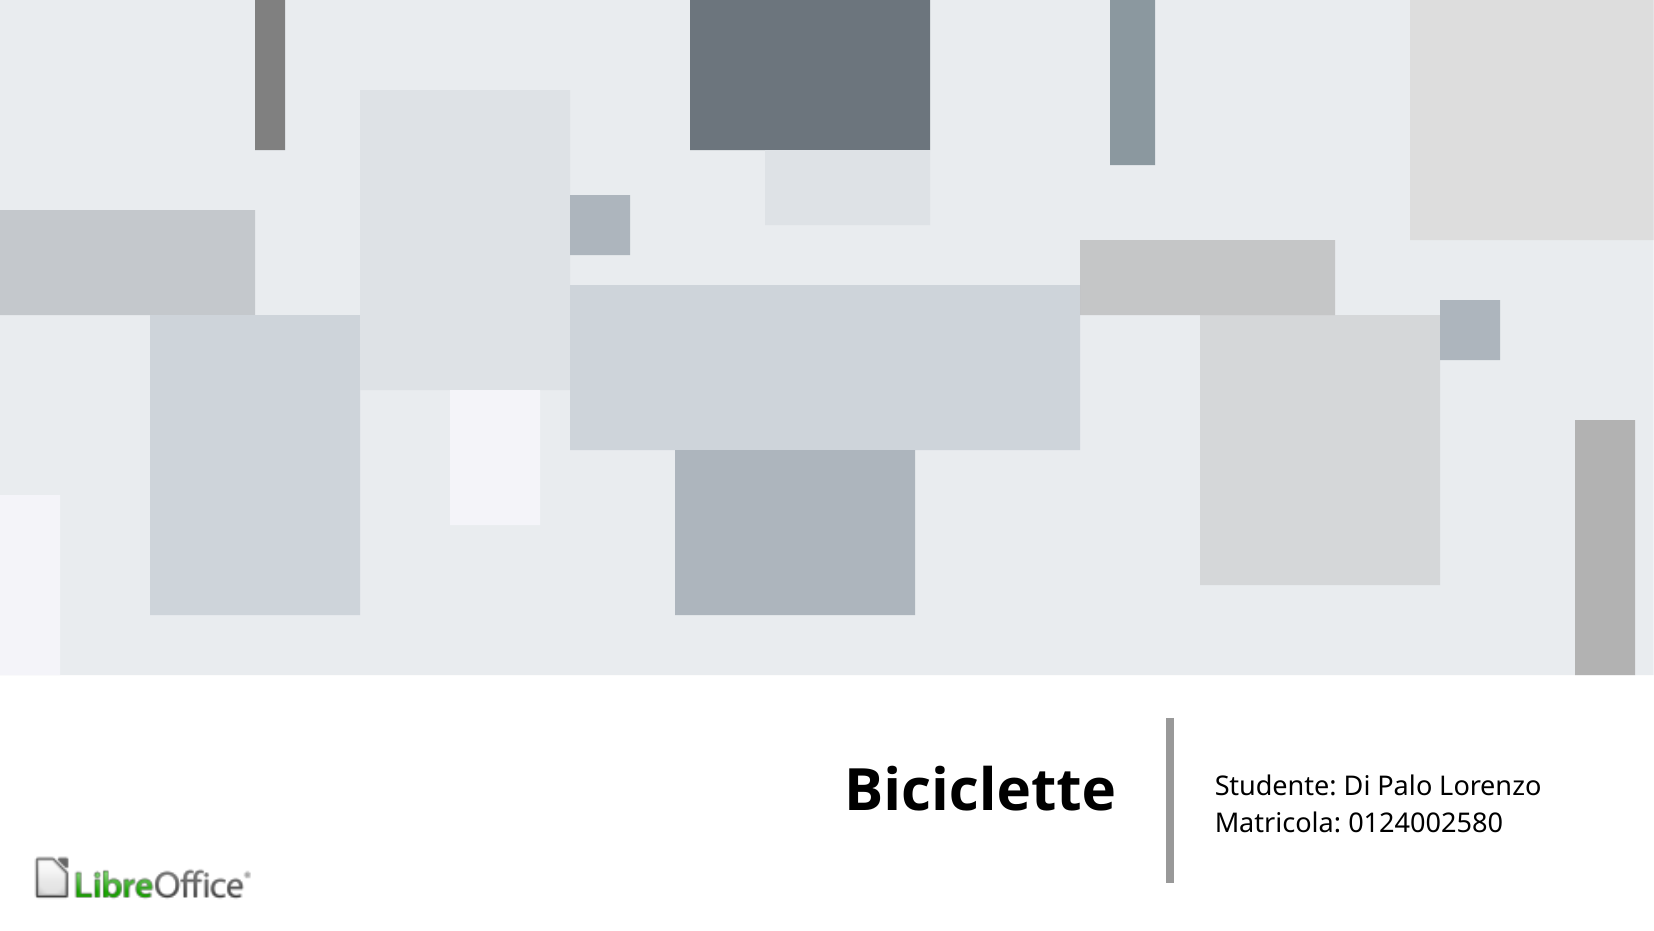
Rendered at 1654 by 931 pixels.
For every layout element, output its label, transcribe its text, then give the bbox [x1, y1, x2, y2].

text_box Biciclette [675, 740, 1131, 892]
picture [30, 852, 256, 903]
text_box Studente: Di Palo Lorenzo Matricola: 0124002580 [1200, 759, 1591, 841]
